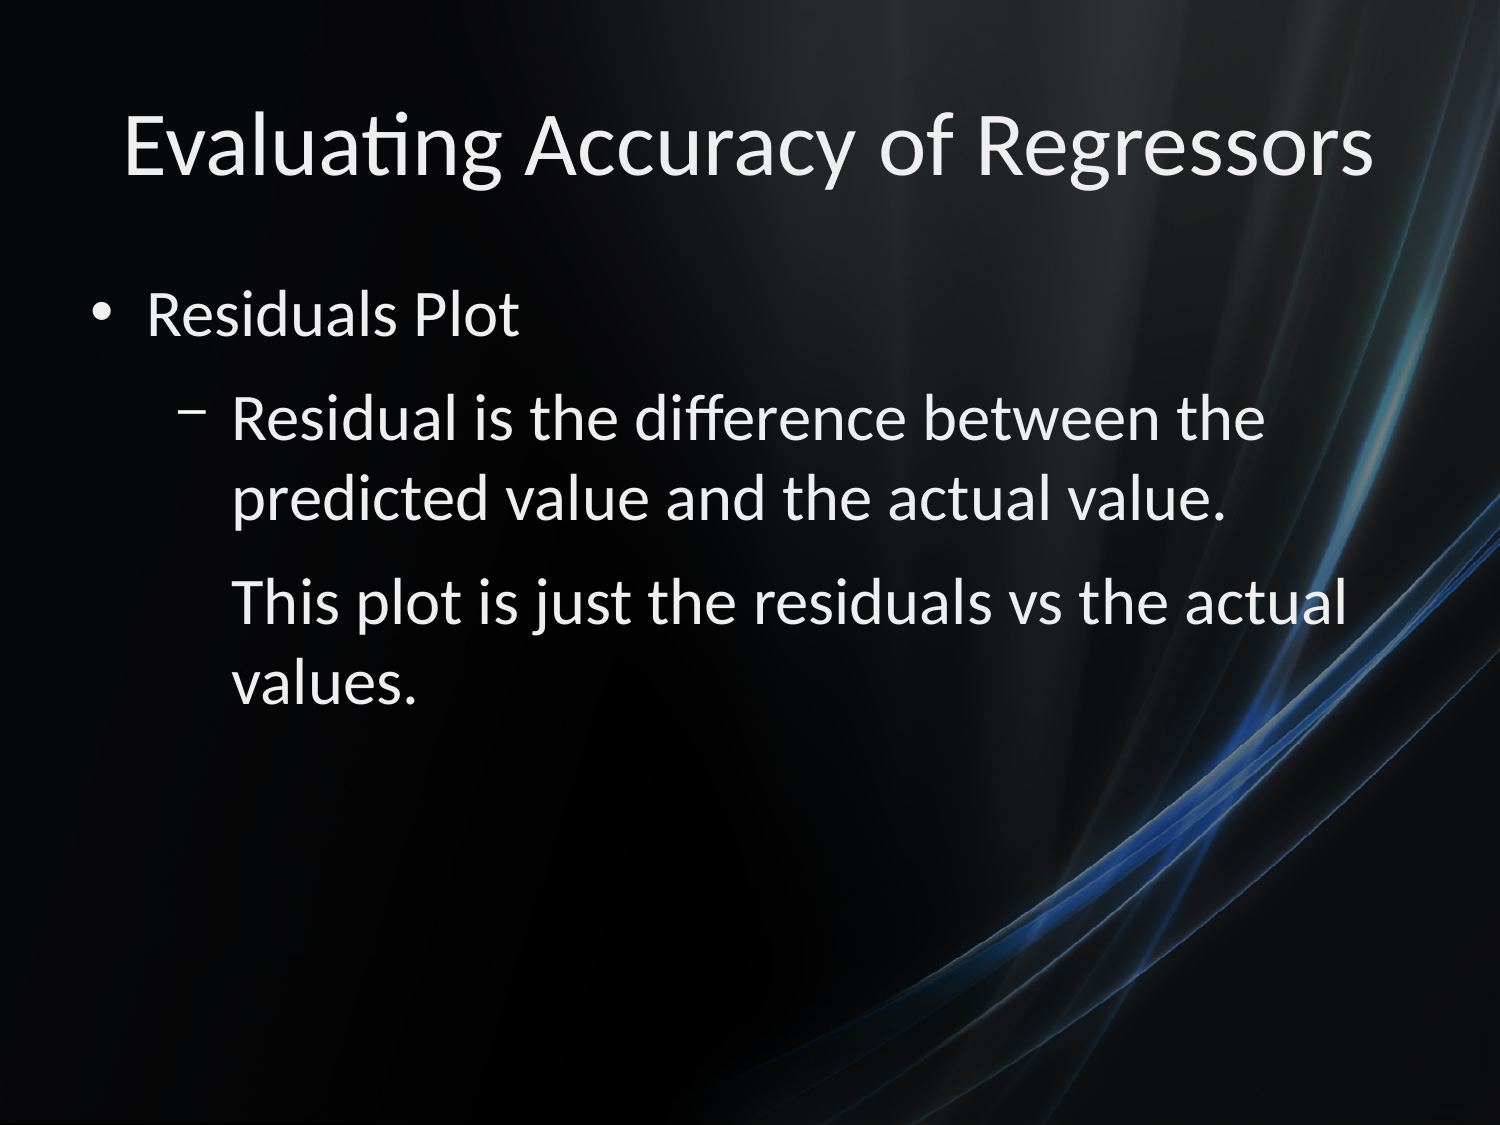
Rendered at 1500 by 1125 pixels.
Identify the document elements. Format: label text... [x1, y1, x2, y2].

list Residuals Plot Residual is the difference between the predicted value and the actual value. This plot is just the residuals vs the actual values. [75, 262, 1425, 1005]
picture [0, 0, 1500, 1125]
title Evaluating Accuracy of Regressors [75, 45, 1425, 233]
